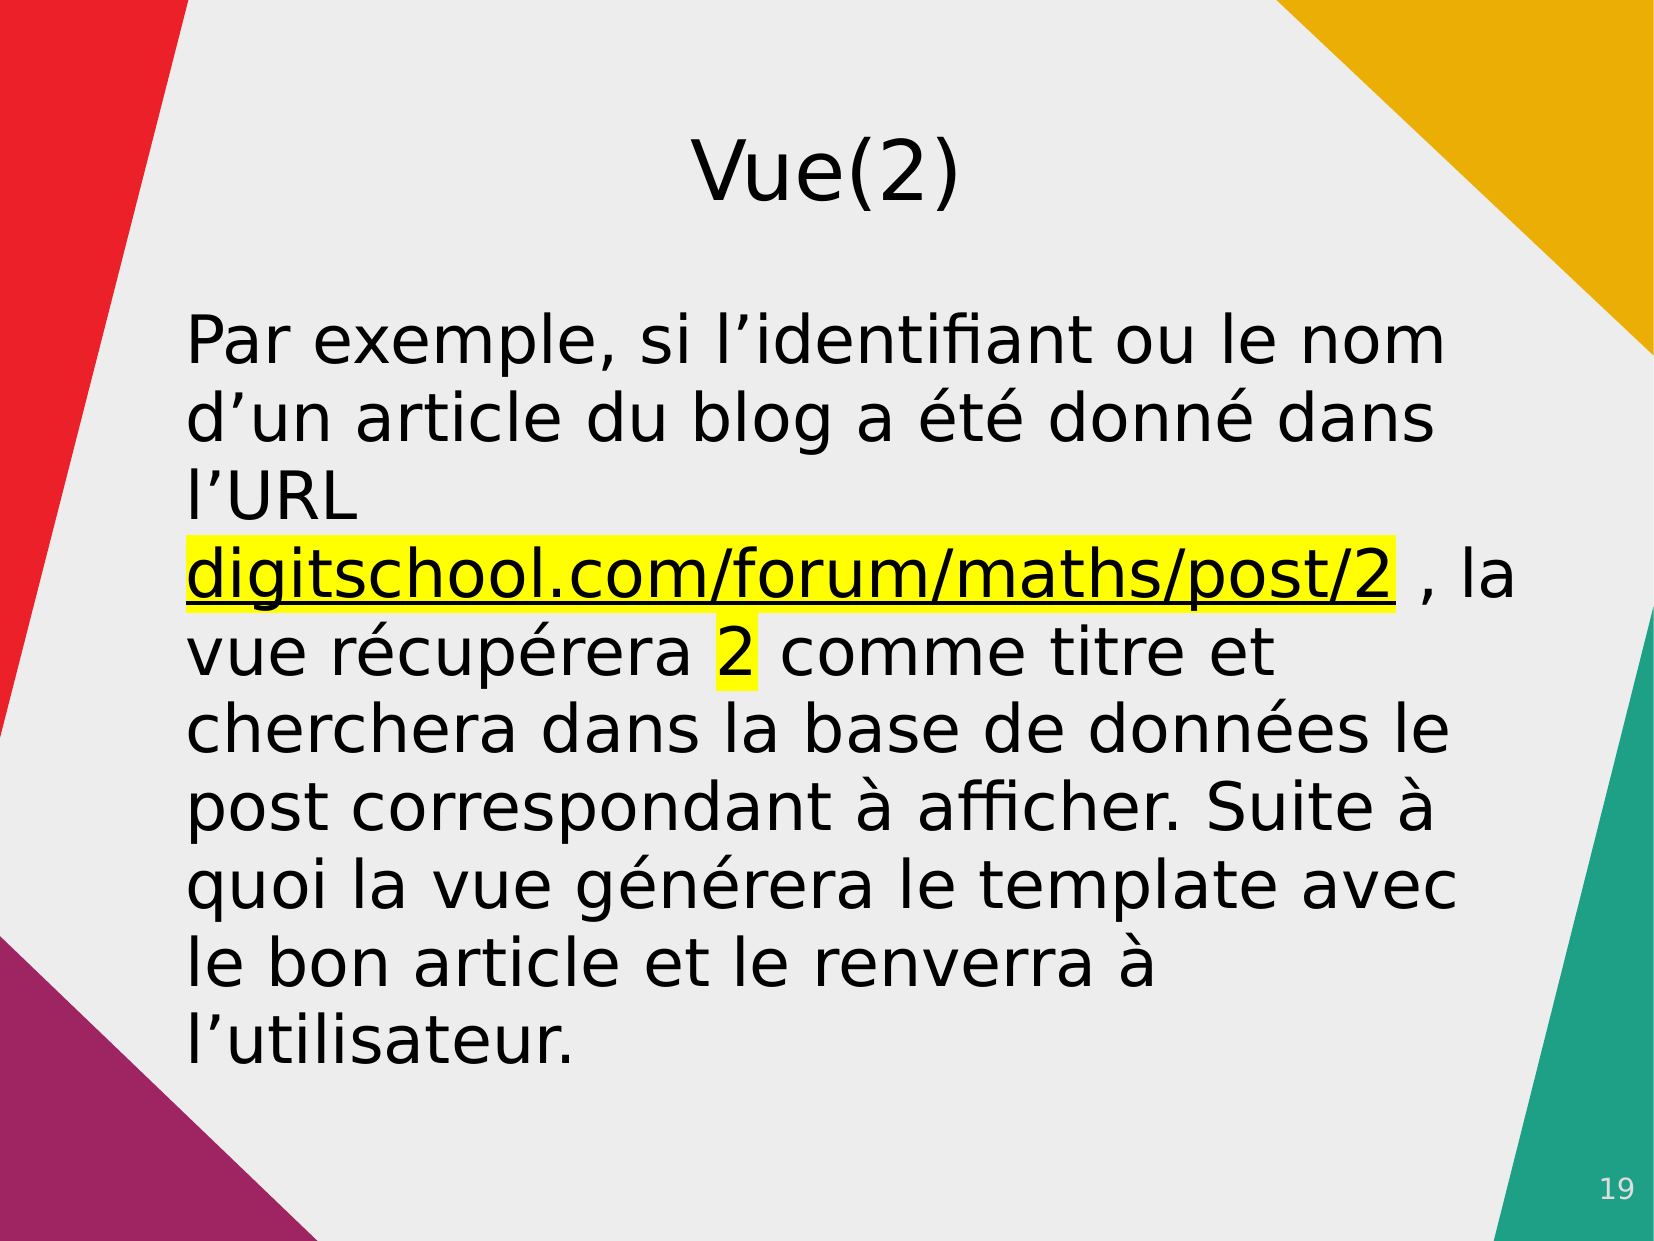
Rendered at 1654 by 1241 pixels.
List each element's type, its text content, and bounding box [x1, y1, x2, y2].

list Par exemple, si l’identifiant ou le nom d’un article du blog a été donné dans l’URL digitschool.com/forum/maths/post/2 , la vue récupérera 2 comme titre et cherchera dans la base de données le post correspondant à afficher. Suite à quoi la vue générera le template avec le bon article et le renverra à l’utilisateur. [114, 302, 1539, 1158]
title Vue(2) [114, 73, 1539, 271]
